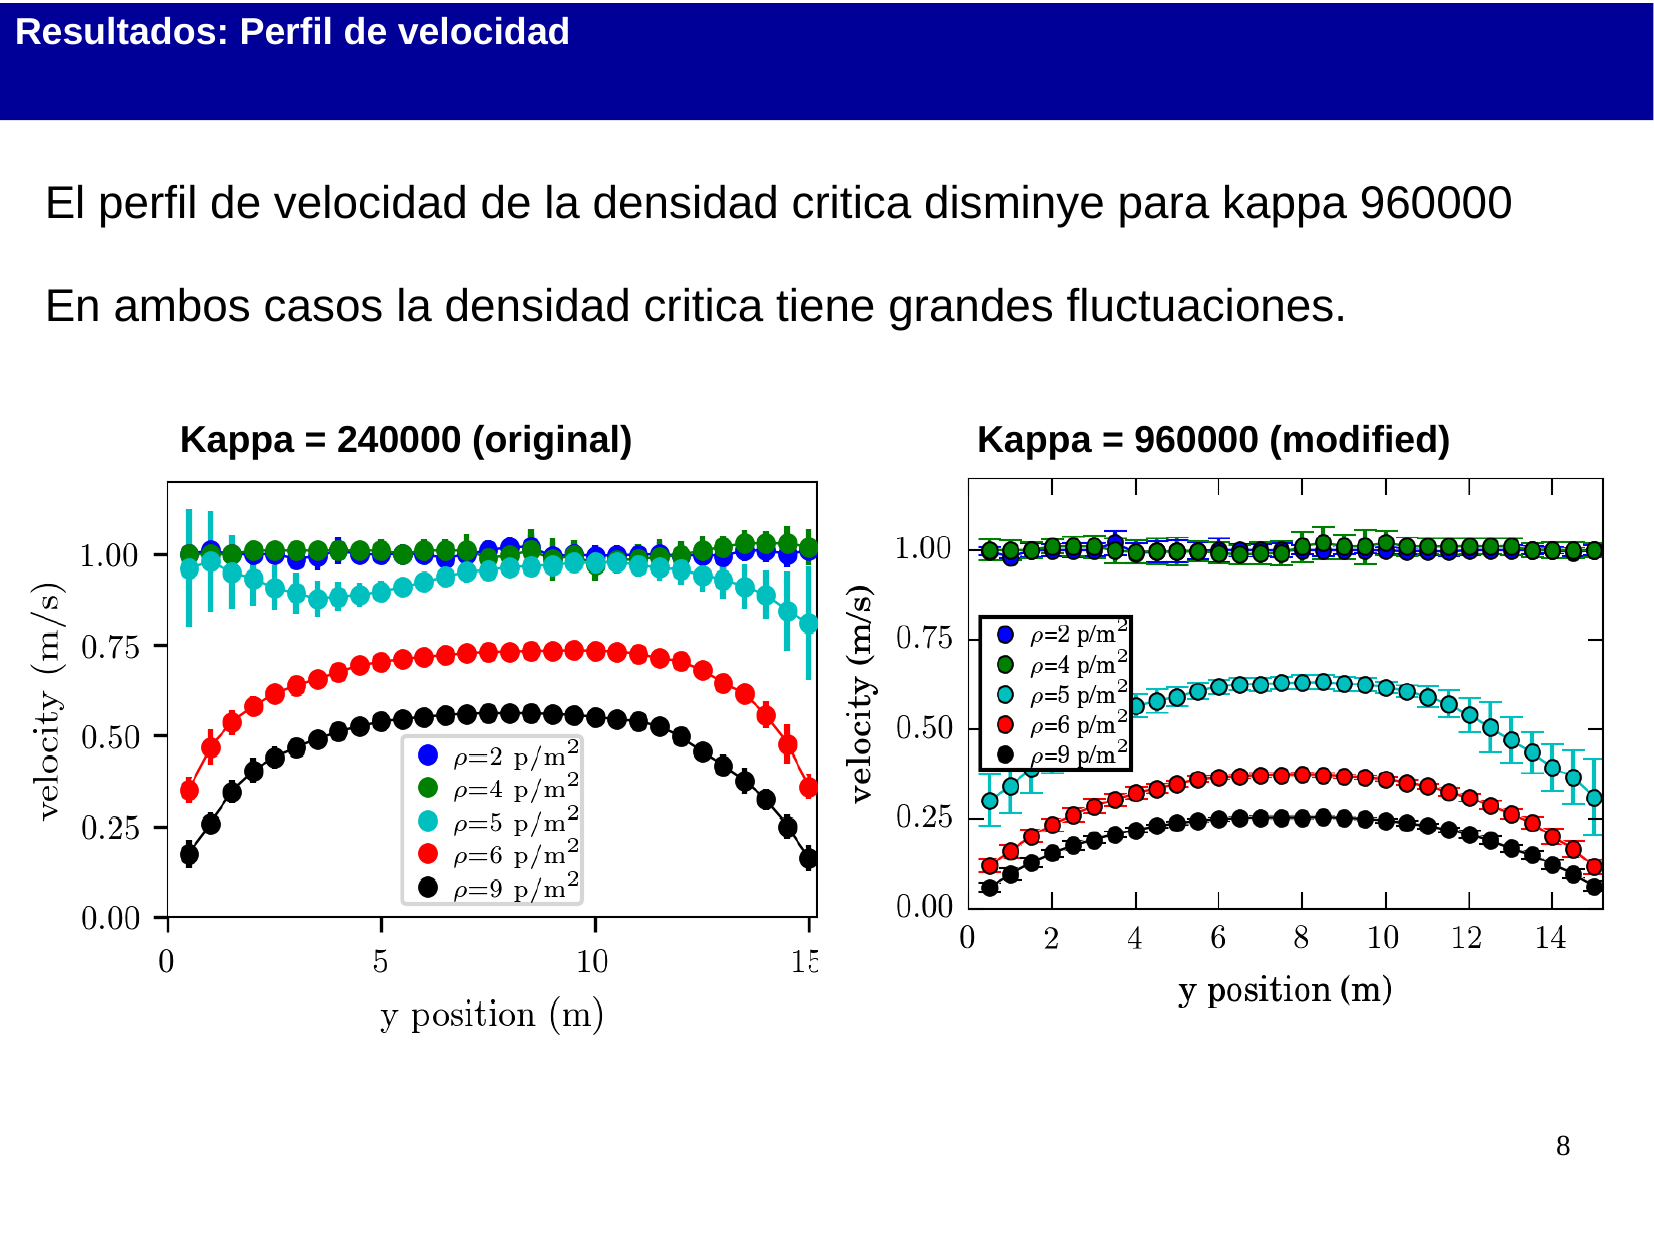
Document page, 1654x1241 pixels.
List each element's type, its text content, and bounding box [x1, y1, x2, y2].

text_box Kappa = 960000 (modified) [962, 411, 1616, 469]
picture [3, 449, 1629, 1066]
text_box Resultados: Perfil de velocidad [0, 3, 1654, 121]
text_box Kappa = 240000 (original) [165, 411, 819, 469]
text_box El perfil de velocidad de la densidad critica disminye para kappa 960000 En ambos casos la densidad critica tiene grandes fluctuaciones. [30, 170, 1654, 391]
